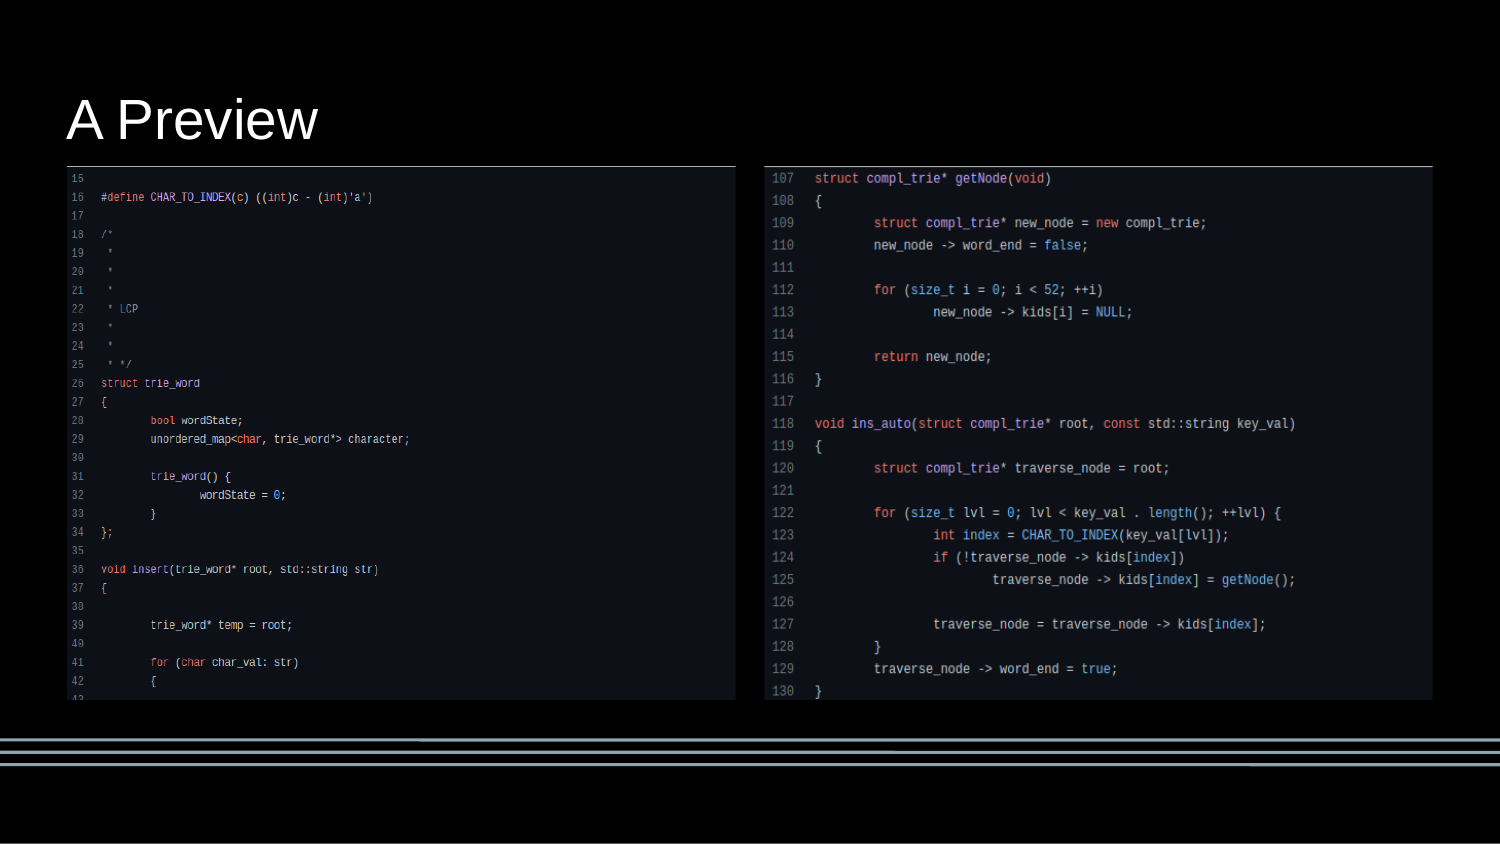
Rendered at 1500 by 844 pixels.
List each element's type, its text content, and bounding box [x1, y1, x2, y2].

picture [67, 167, 736, 700]
picture [764, 167, 1433, 700]
title A Preview [51, 72, 1449, 167]
